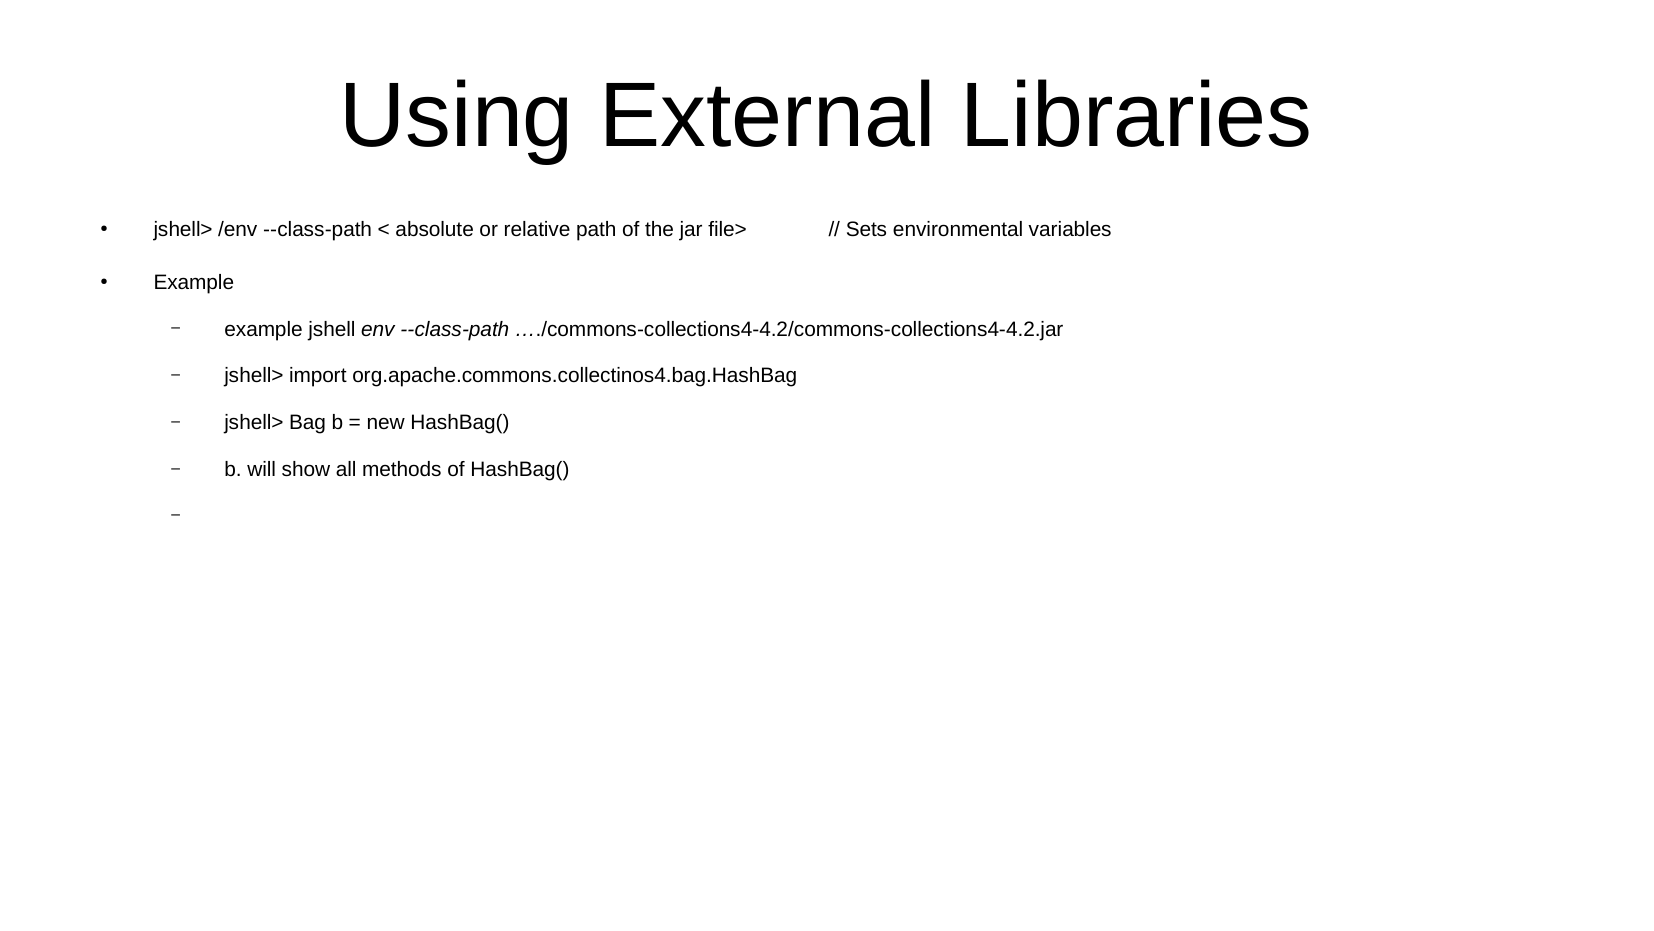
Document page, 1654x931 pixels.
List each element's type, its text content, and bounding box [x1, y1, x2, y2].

title Using External Libraries [82, 37, 1571, 193]
list jshell> /env --class-path < absolute or relative path of the jar file> // Sets environmental variables Example example jshell env --class-path …./commons-collections4-4.2/commons-collections4-4.2.jar jshell> import org.apache.commons.collectinos4.bag.HashBag jshell> Bag b = new HashBag() b. will show all methods of HashBag() [82, 217, 1571, 916]
